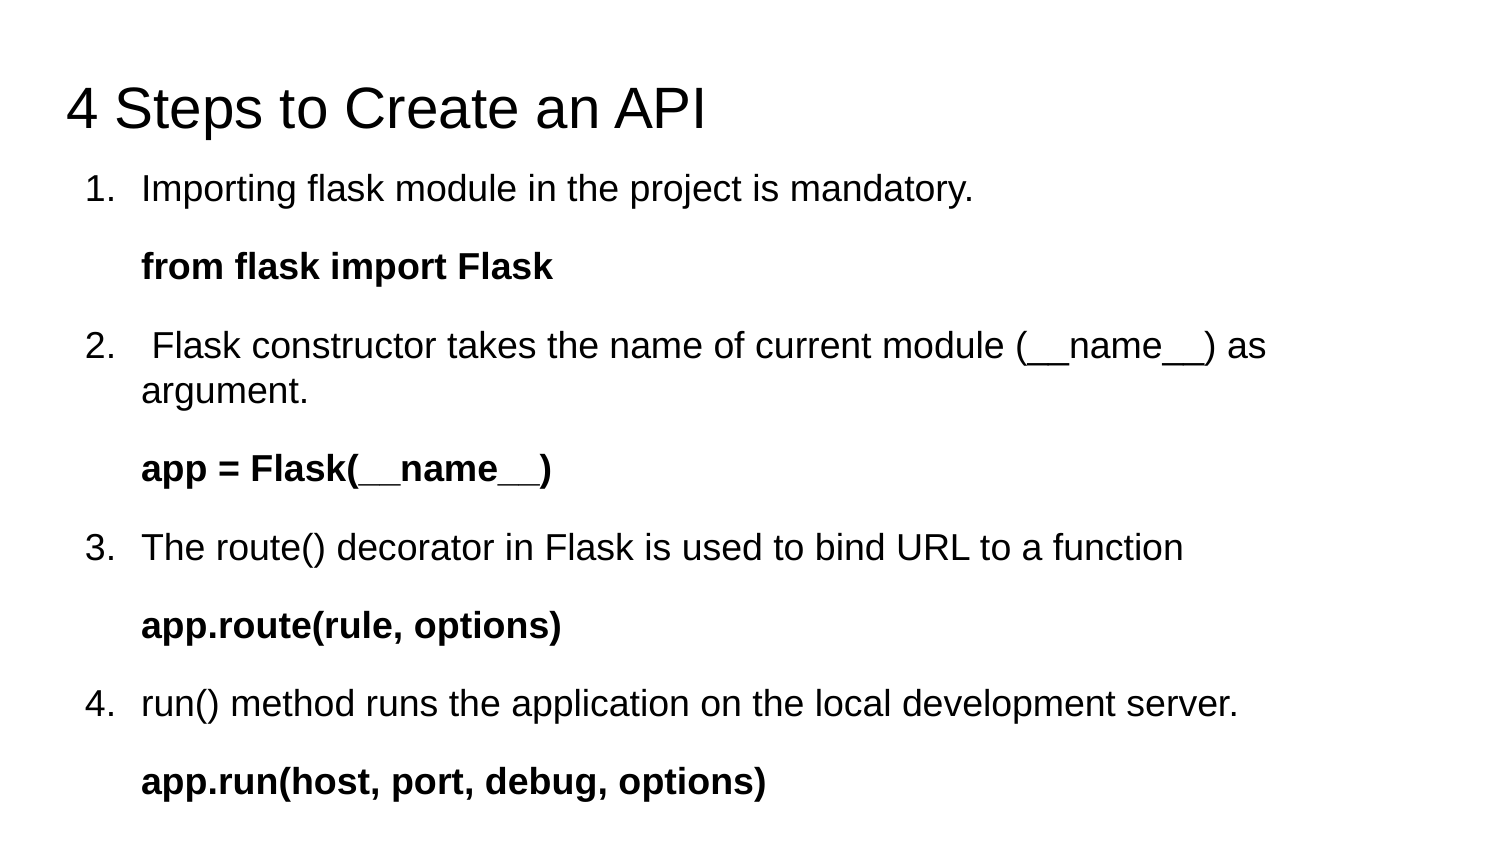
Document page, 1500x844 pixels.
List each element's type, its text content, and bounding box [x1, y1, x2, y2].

list Importing flask module in the project is mandatory. from flask import Flask Flask constructor takes the name of current module (__name__) as argument. app = Flask(__name__) The route() decorator in Flask is used to bind URL to a function app.route(rule, options) run() method runs the application on the local development server. app.run(host, port, debug, options) [51, 149, 1449, 812]
title 4 Steps to Create an API [51, 55, 1449, 149]
